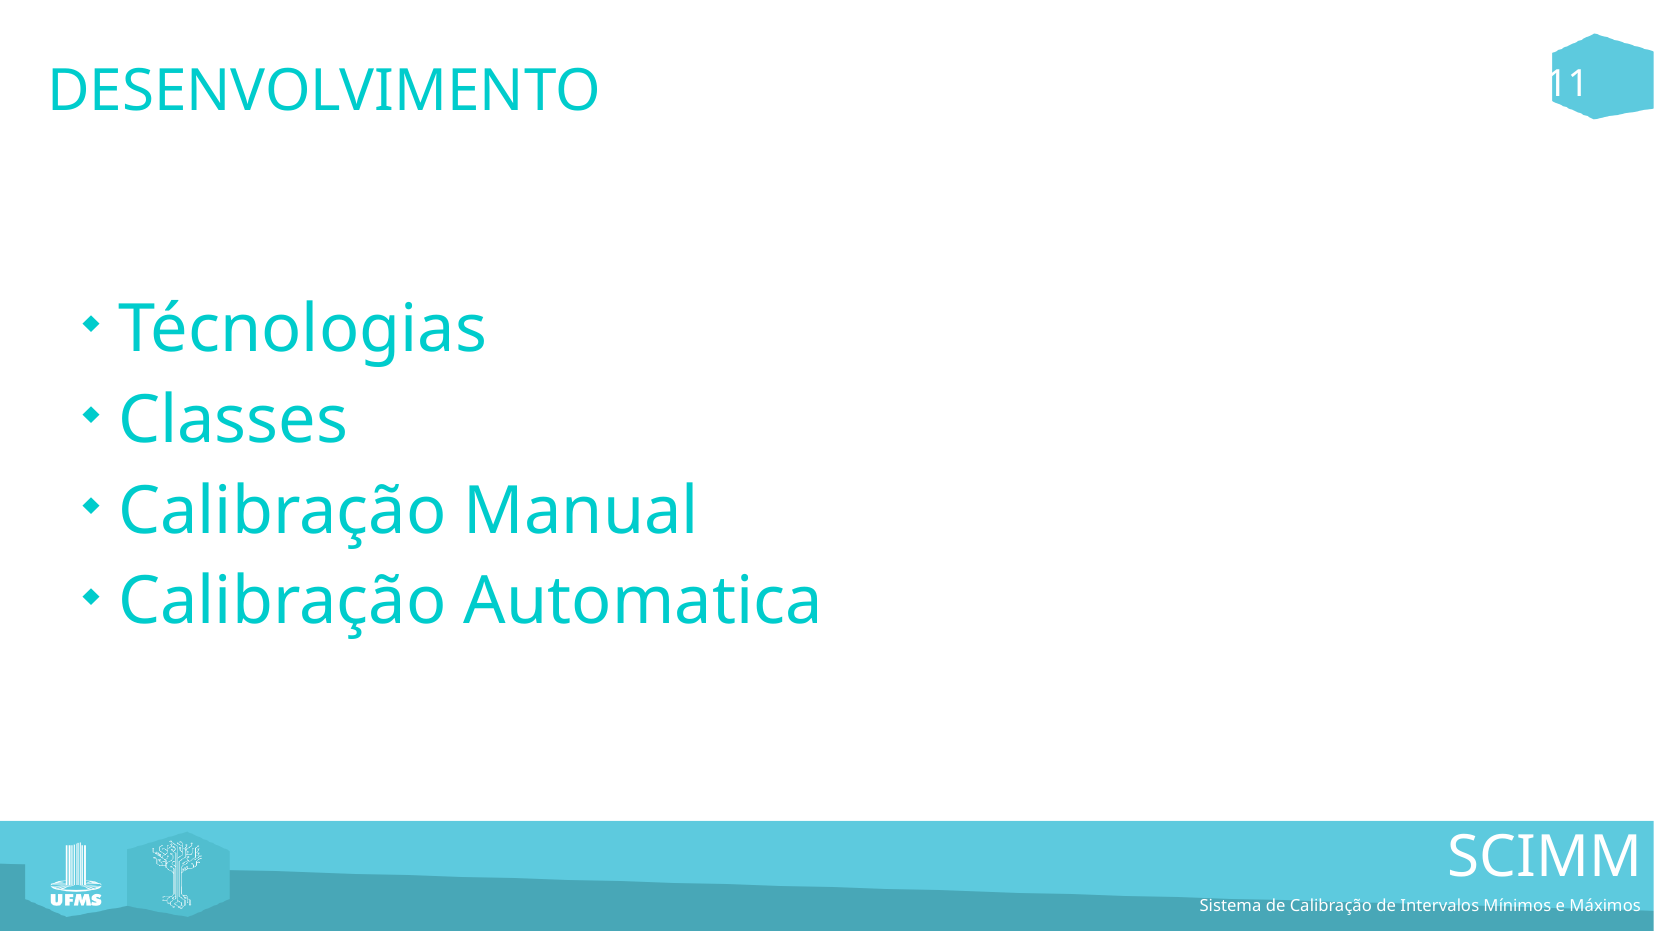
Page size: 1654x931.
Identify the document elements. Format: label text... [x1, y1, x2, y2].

title SCIMM Sistema de Calibração de Intervalos Mínimos e Máximos [153, 801, 1642, 931]
subtitle Técnologias Classes Calibração Manual Calibração Automatica [82, 217, 1571, 758]
text_box <number> [1532, 49, 1654, 120]
picture [0, 0, 1654, 931]
title DESENVOLVIMENTO [11, 10, 1501, 166]
